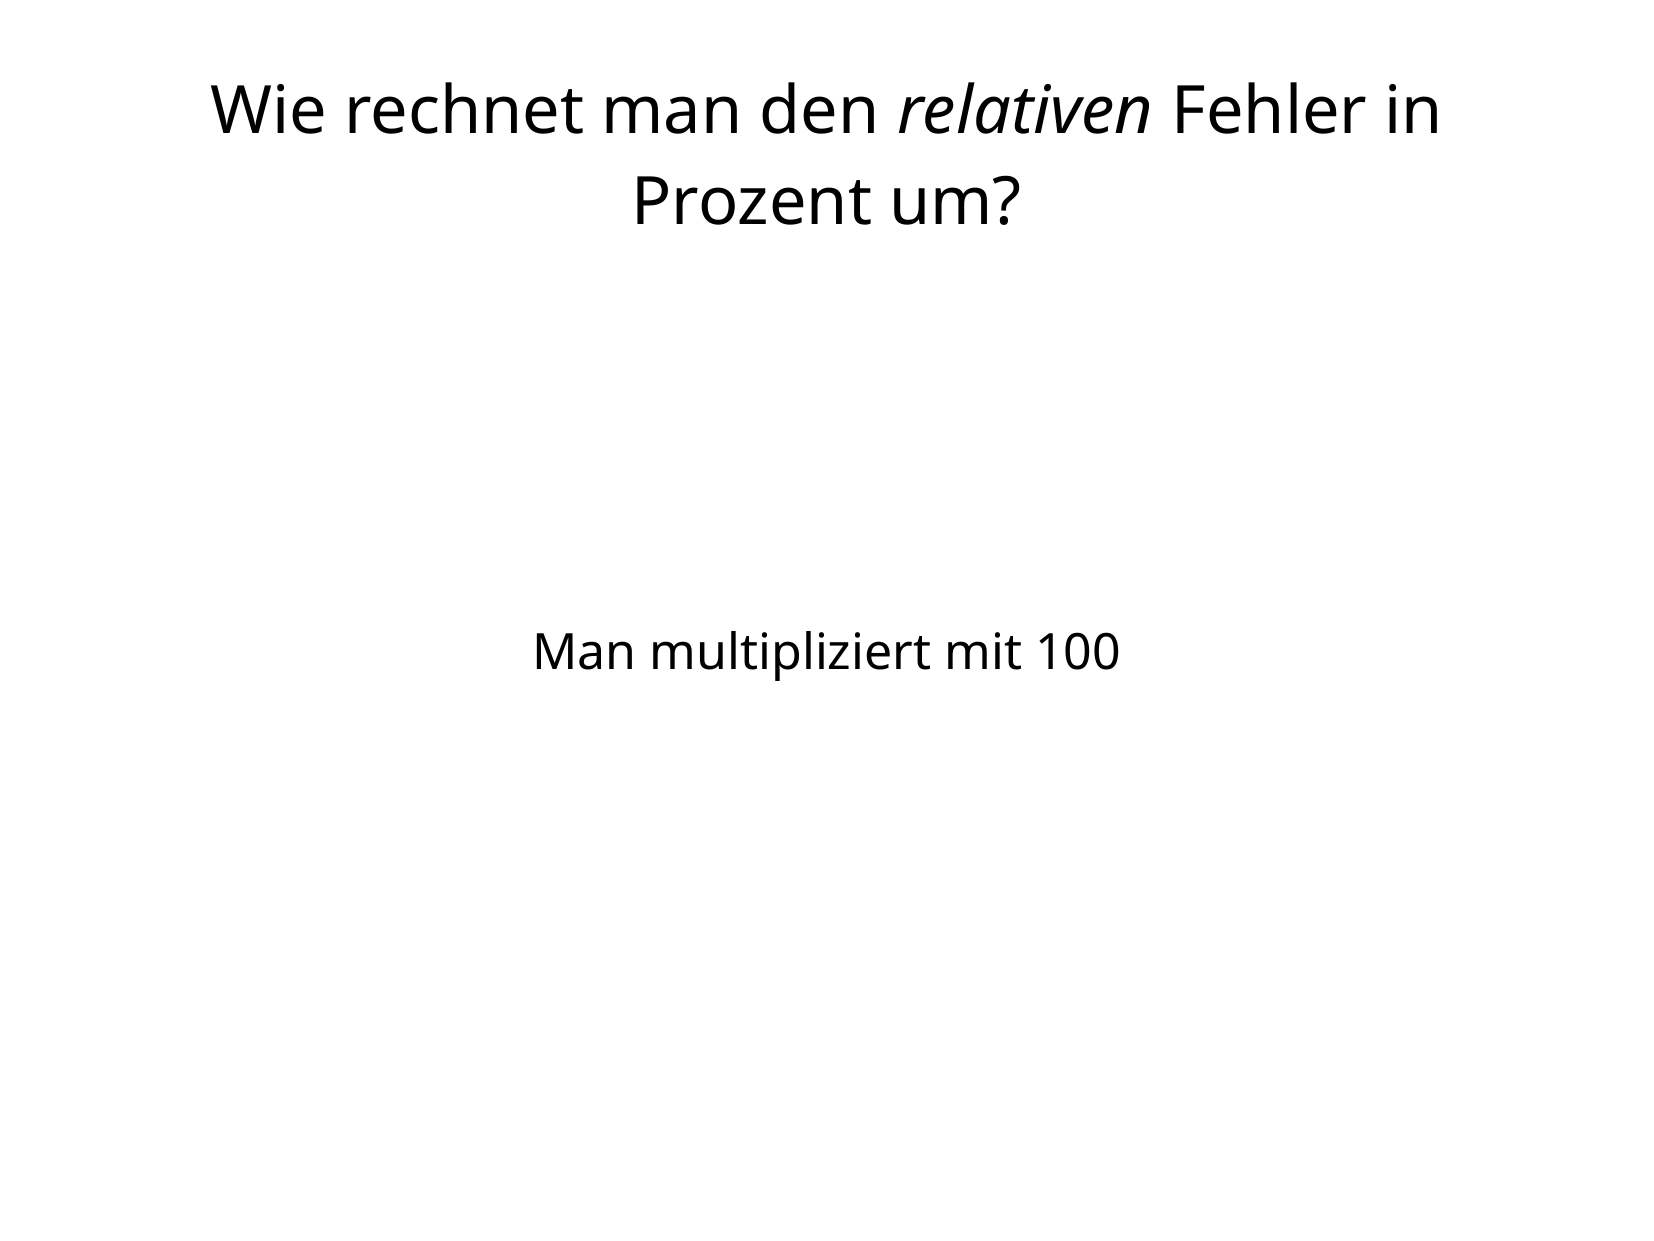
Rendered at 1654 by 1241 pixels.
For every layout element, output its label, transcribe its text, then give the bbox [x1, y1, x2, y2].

subtitle Man multipliziert mit 100 [82, 290, 1571, 1010]
title Wie rechnet man den relativen Fehler in Prozent um? [82, 49, 1571, 257]
